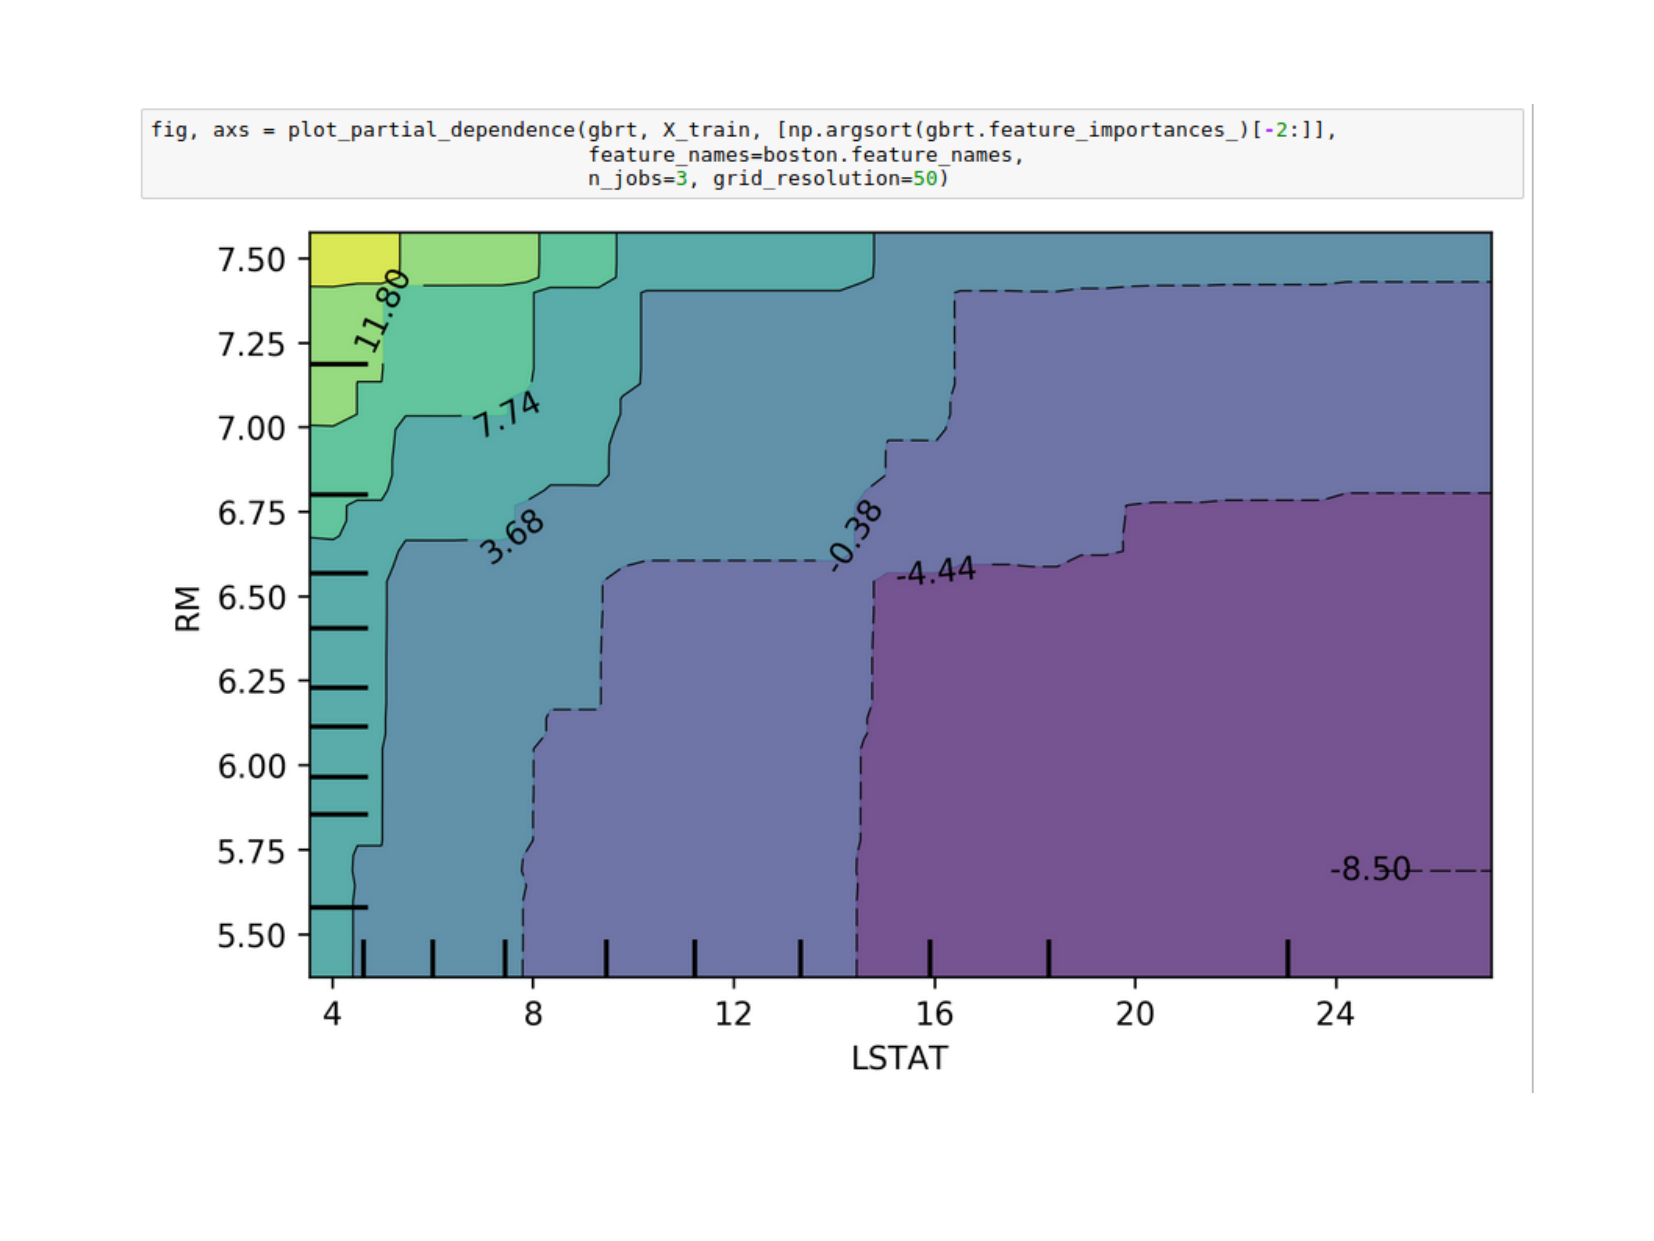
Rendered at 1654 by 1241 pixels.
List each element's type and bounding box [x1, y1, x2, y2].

picture [135, 104, 1537, 1093]
